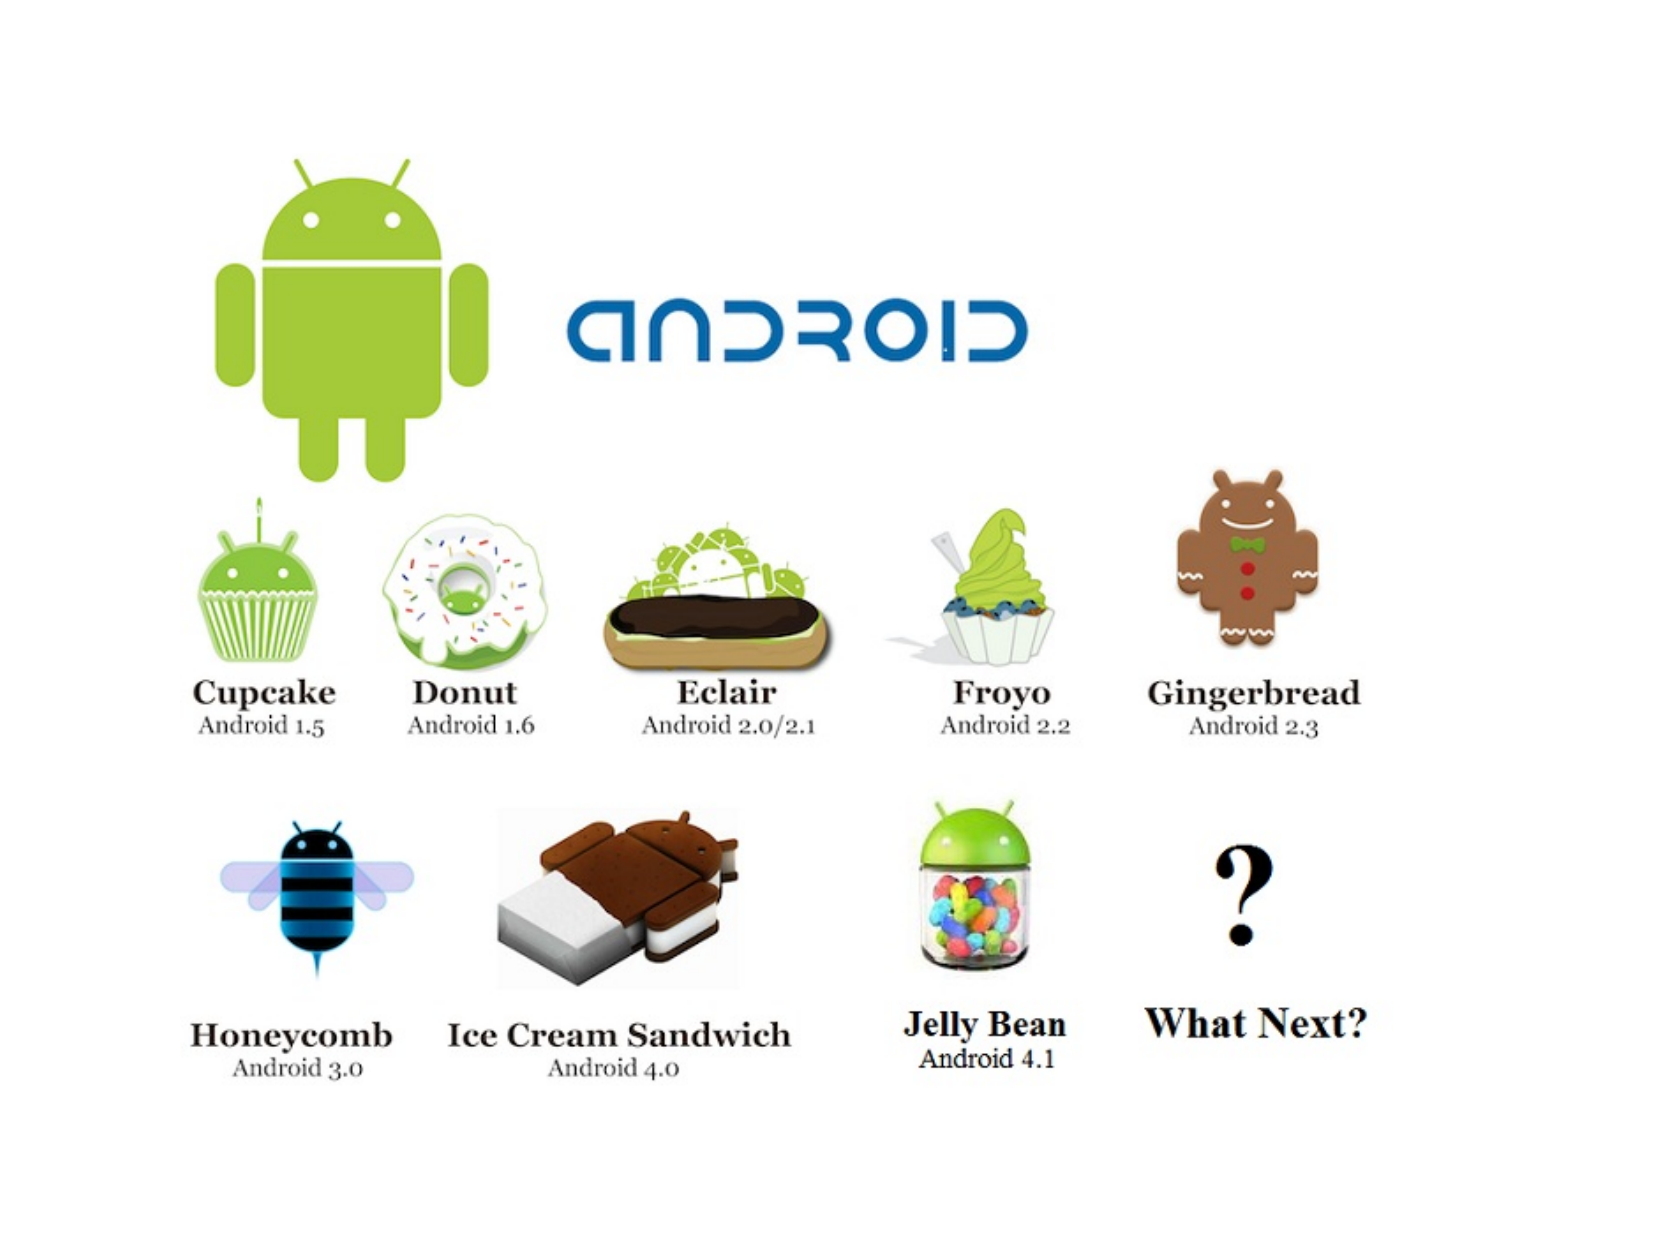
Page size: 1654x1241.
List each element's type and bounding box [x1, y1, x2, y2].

picture [180, 126, 1450, 1114]
